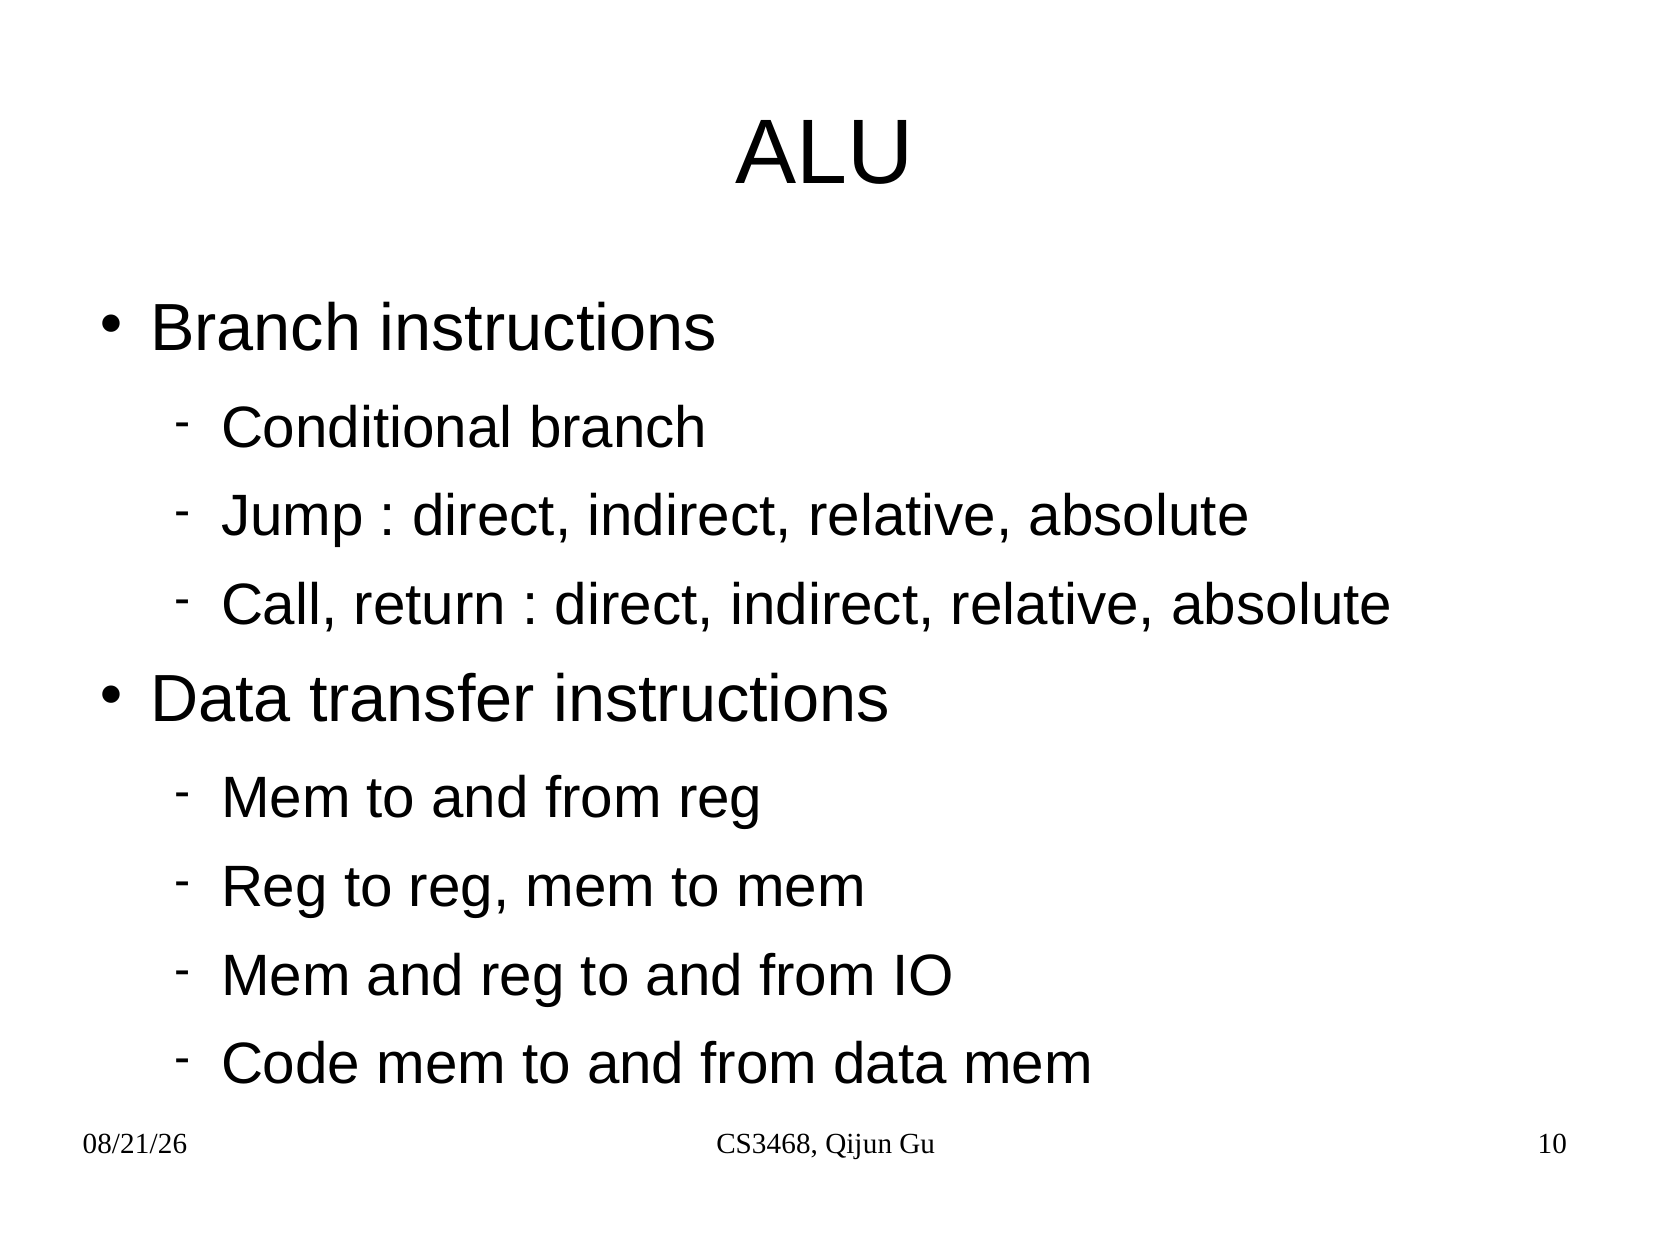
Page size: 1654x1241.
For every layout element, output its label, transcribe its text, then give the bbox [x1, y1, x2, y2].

title ALU [82, 56, 1568, 246]
list Branch instructions Conditional branch Jump : direct, indirect, relative, absolute Call, return : direct, indirect, relative, absolute Data transfer instructions Mem to and from reg Reg to reg, mem to mem Mem and reg to and from IO Code mem to and from data mem [82, 290, 1568, 1097]
